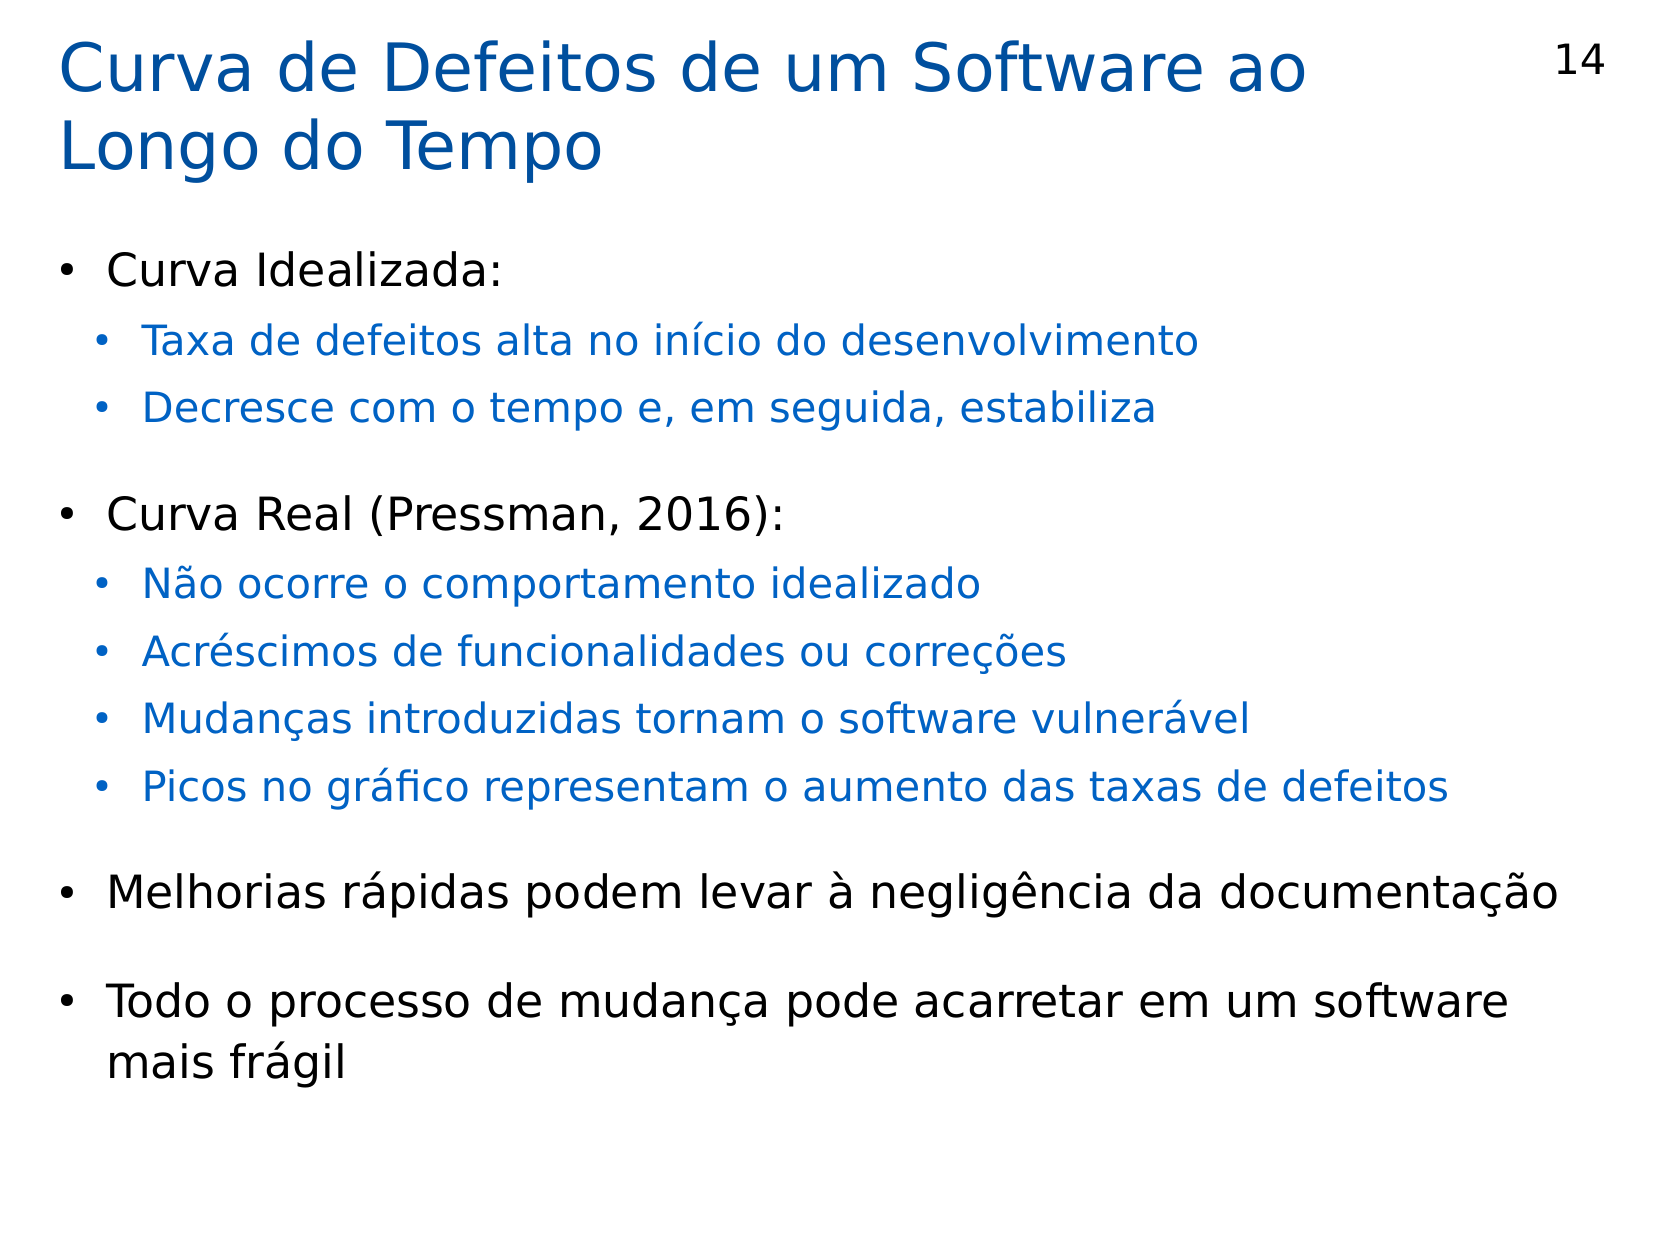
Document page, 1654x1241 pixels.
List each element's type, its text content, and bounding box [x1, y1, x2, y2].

title Curva de Defeitos de um Software ao Longo do Tempo [59, 29, 1506, 186]
list Curva Idealizada: Taxa de defeitos alta no início do desenvolvimento Decresce com o tempo e, em seguida, estabiliza Curva Real (Pressman, 2016): Não ocorre o comportamento idealizado Acréscimos de funcionalidades ou correções Mudanças introduzidas tornam o software vulnerável Picos no gráfico representam o aumento das taxas de defeitos Melhorias rápidas podem levar à negligência da documentação Todo o processo de mudança pode acarretar em um software mais frágil [59, 236, 1595, 1211]
